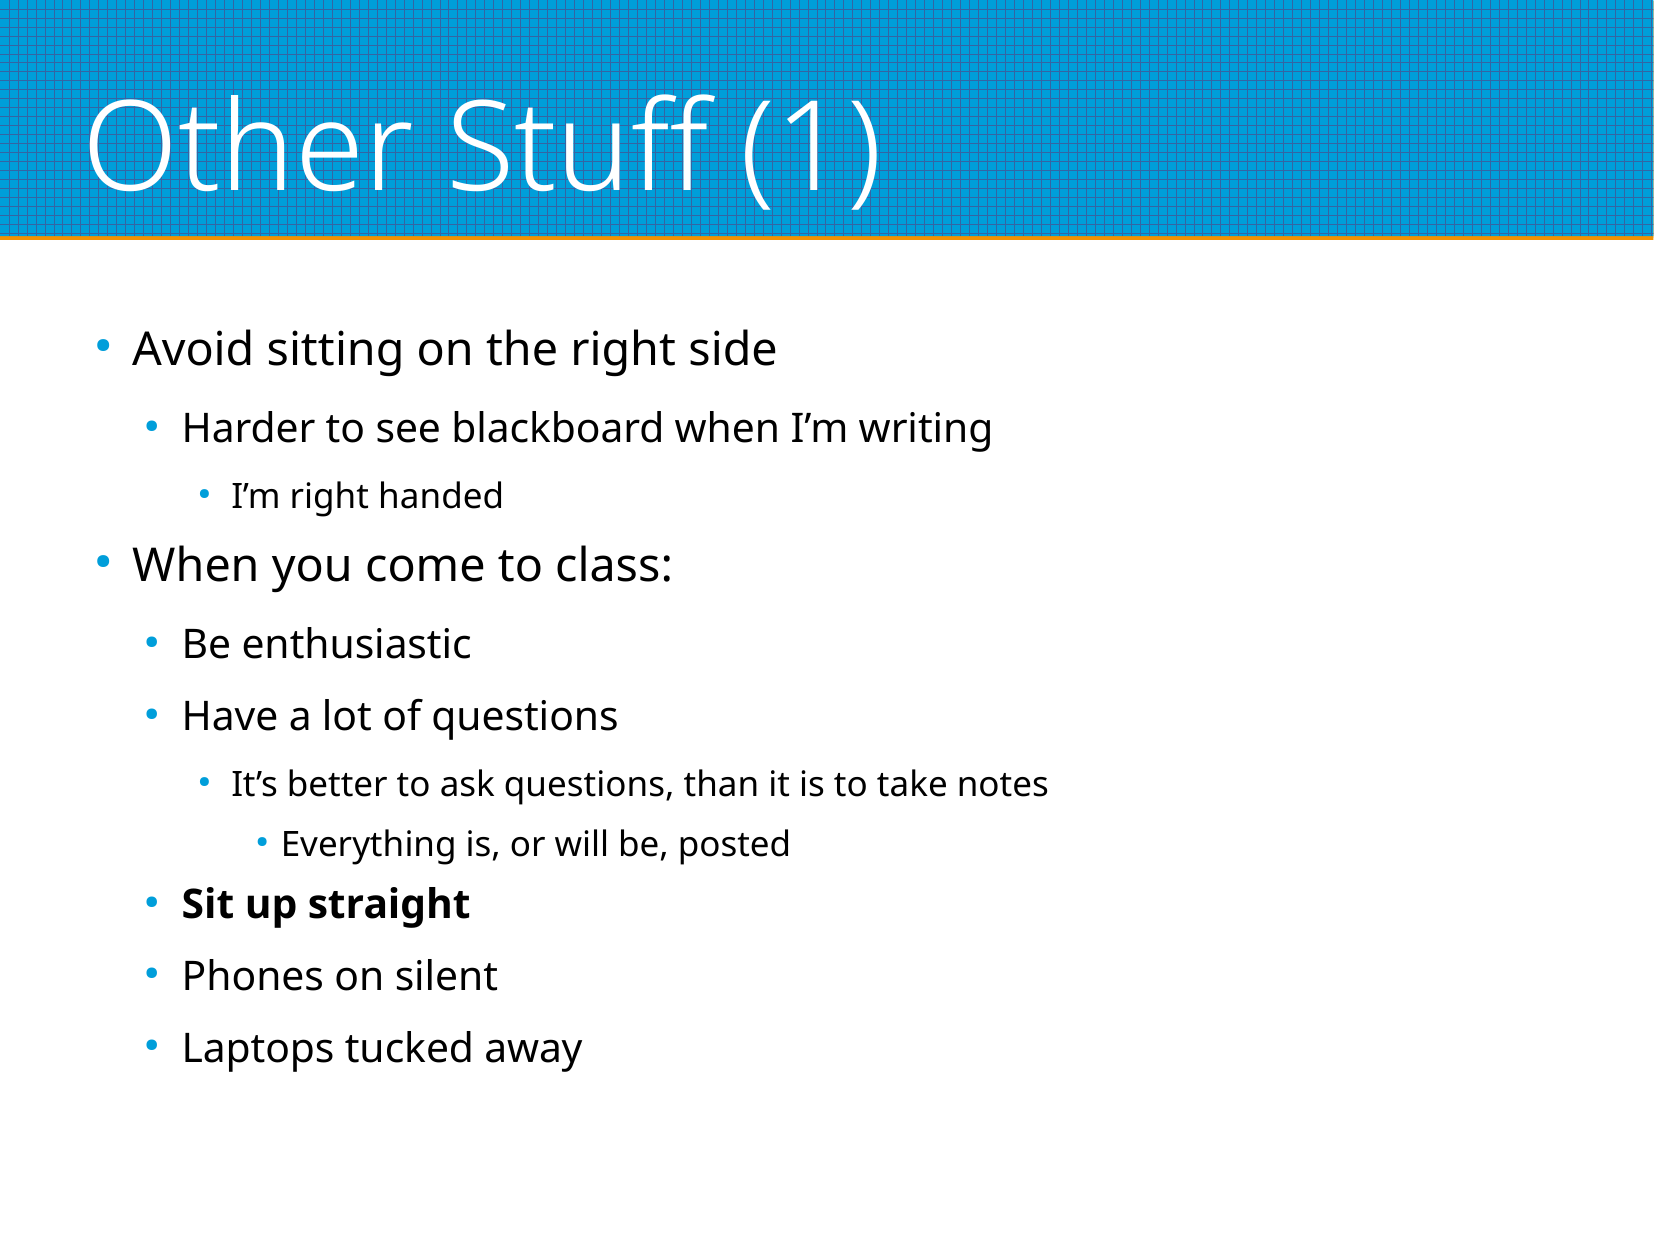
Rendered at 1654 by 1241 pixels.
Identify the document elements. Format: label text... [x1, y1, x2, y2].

title Other Stuff (1) [82, 19, 1571, 227]
list Avoid sitting on the right side Harder to see blackboard when I’m writing I’m right handed When you come to class: Be enthusiastic Have a lot of questions It’s better to ask questions, than it is to take notes Everything is, or will be, posted Sit up straight Phones on silent Laptops tucked away [82, 314, 1563, 1081]
